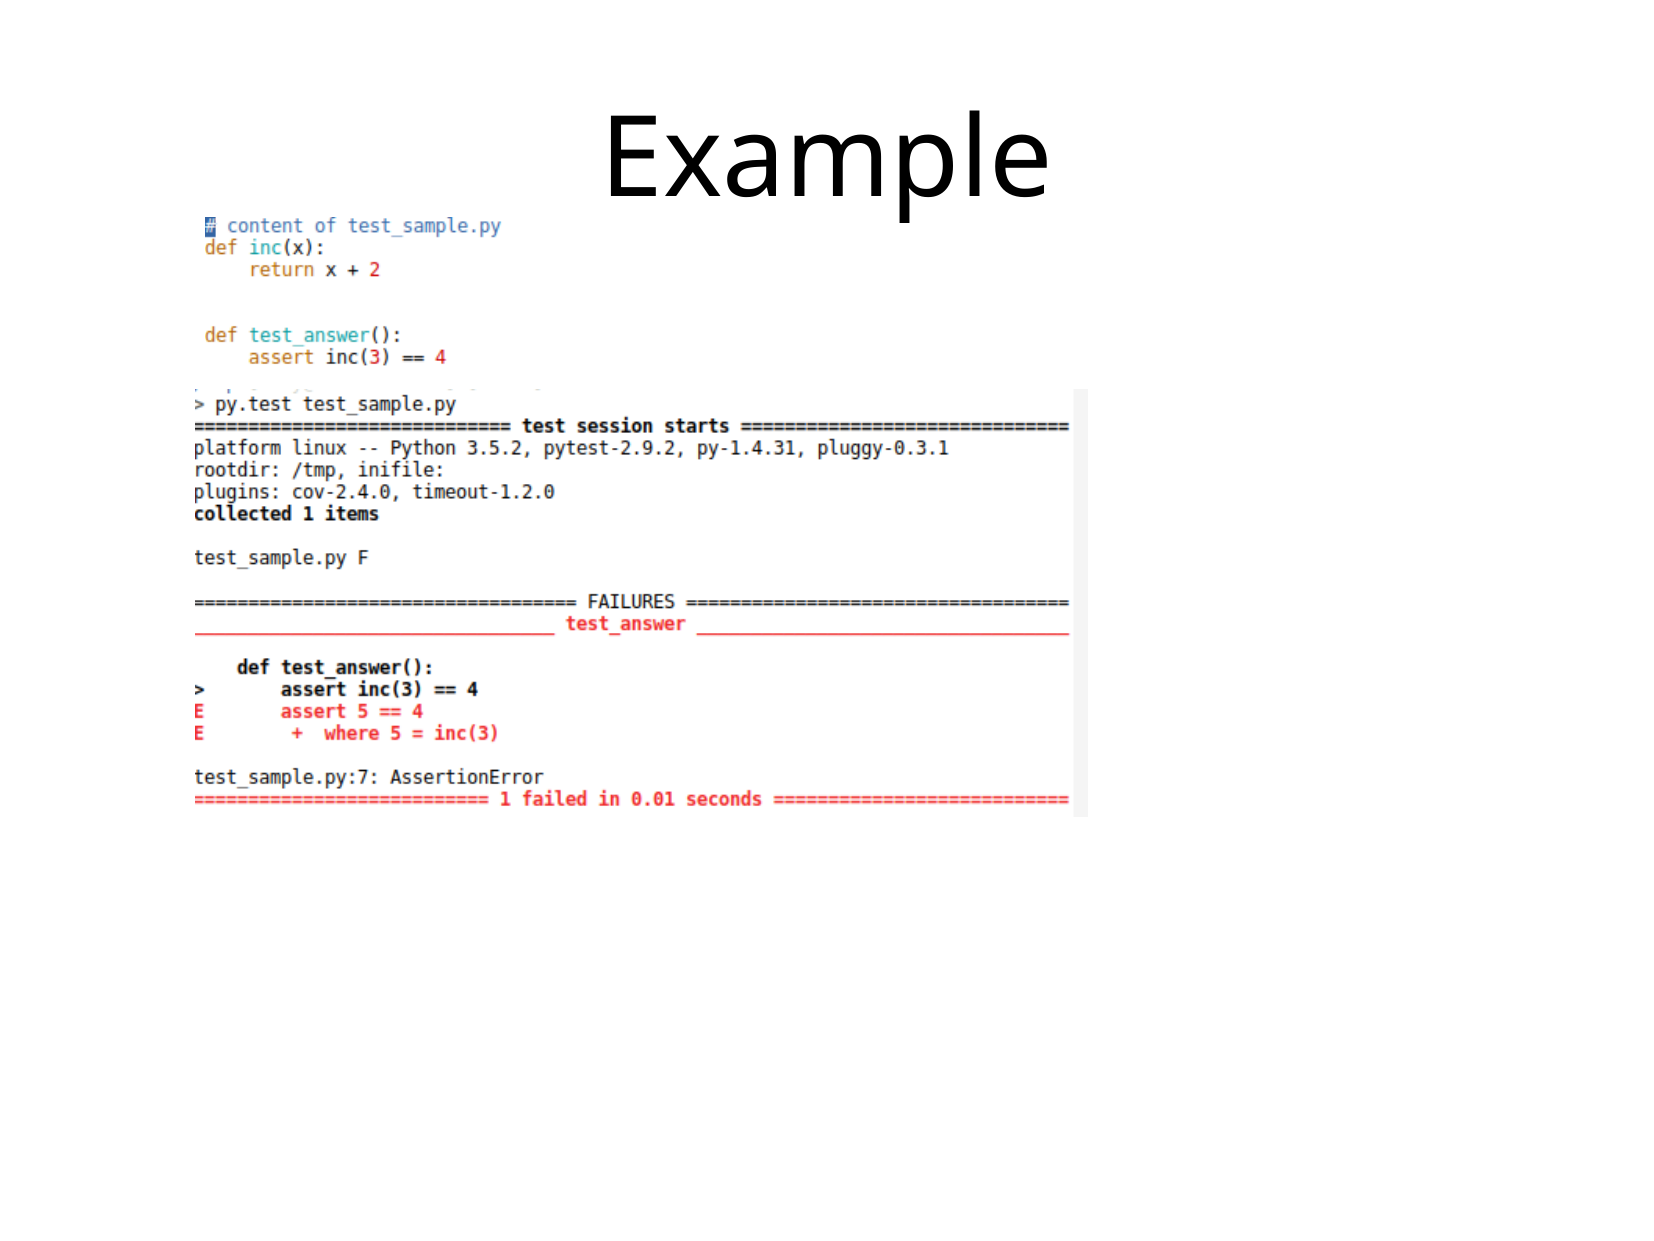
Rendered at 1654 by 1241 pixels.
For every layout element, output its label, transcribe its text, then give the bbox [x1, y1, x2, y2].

title Example [82, 49, 1571, 257]
picture [195, 389, 1088, 817]
picture [205, 217, 556, 376]
